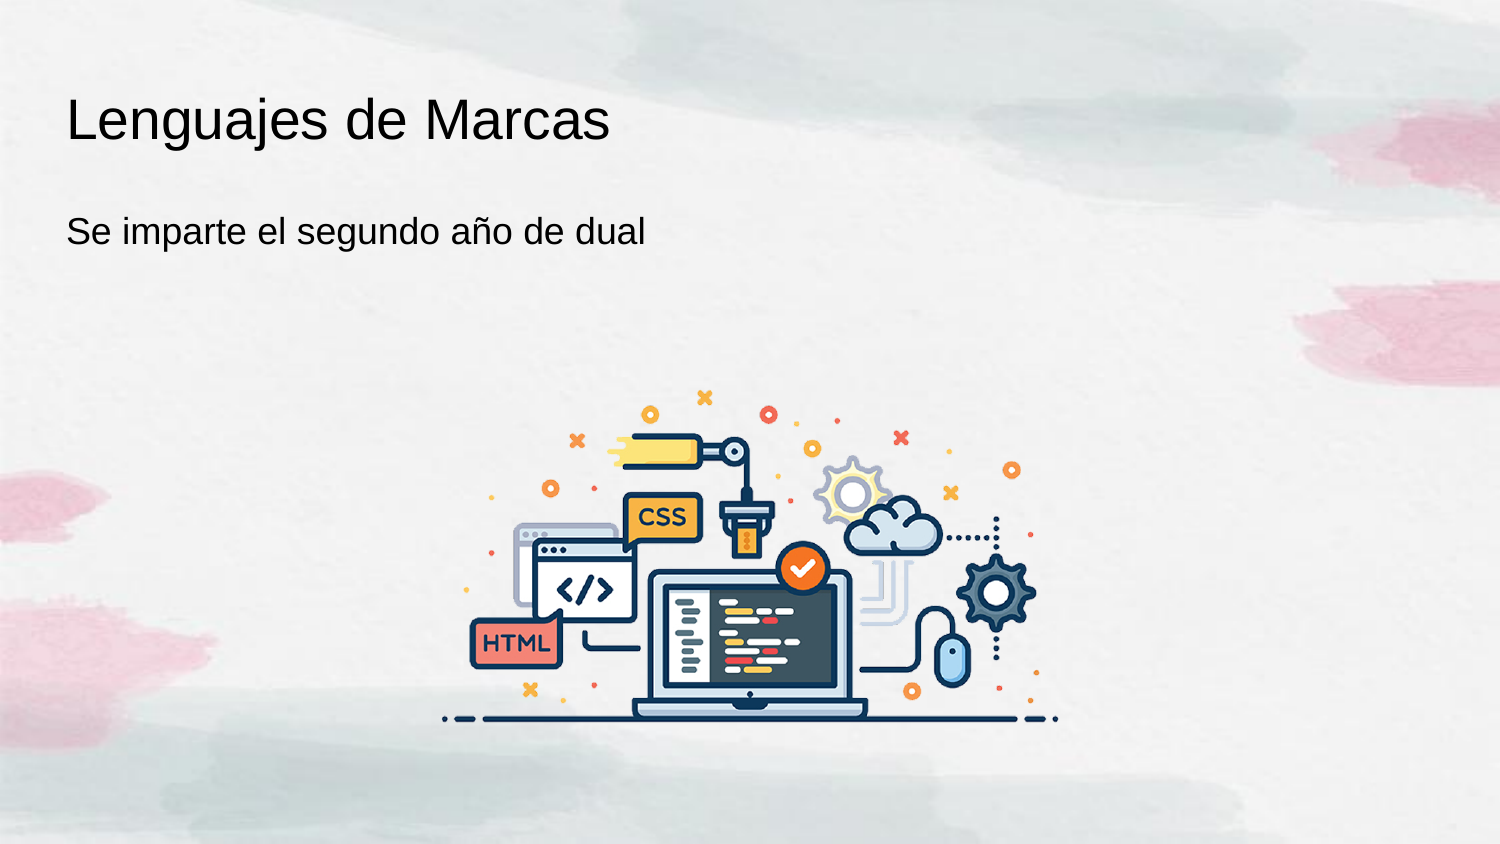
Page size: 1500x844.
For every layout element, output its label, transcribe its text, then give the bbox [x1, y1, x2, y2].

picture [0, 0, 1500, 844]
list Se imparte el segundo año de dual [51, 189, 1449, 750]
title Lenguajes de Marcas [51, 72, 1449, 167]
